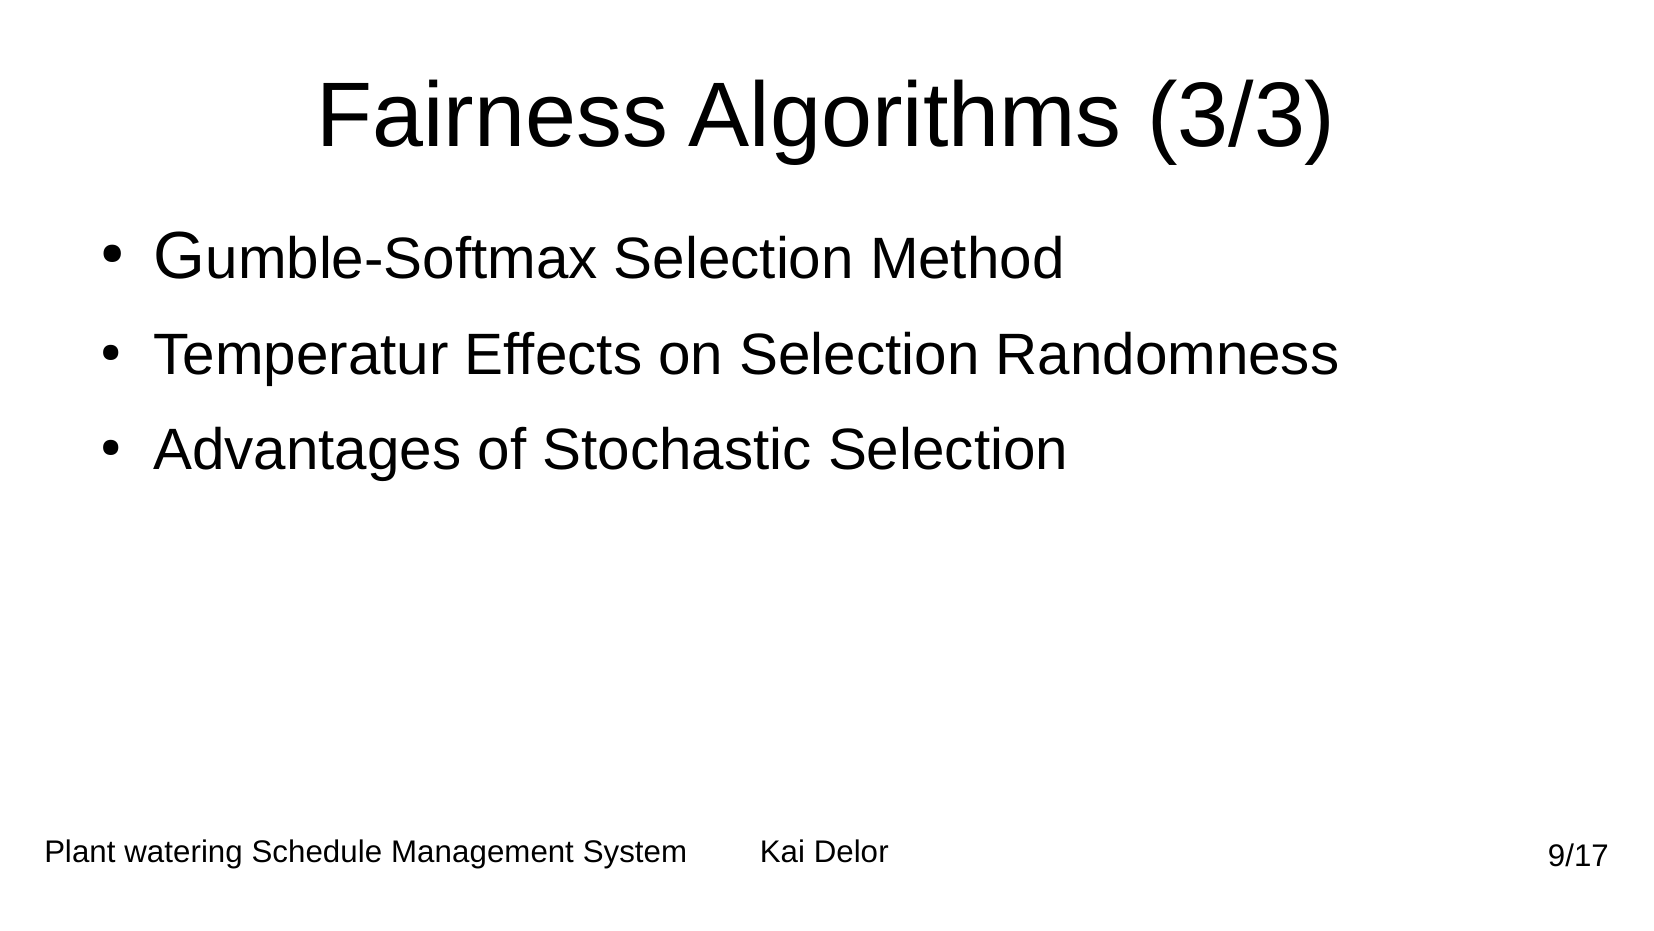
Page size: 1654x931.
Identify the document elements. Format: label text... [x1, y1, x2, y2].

text_box <Foliennummer>/17 [1358, 830, 1625, 886]
title Fairness Algorithms (3/3) [82, 37, 1571, 193]
list Gumble-Softmax Selection Method Temperatur Effects on Selection Randomness Advantages of Stochastic Selection [82, 217, 1571, 758]
text_box Plant watering Schedule Management System [29, 826, 701, 877]
text_box Kai Delor [745, 826, 904, 877]
